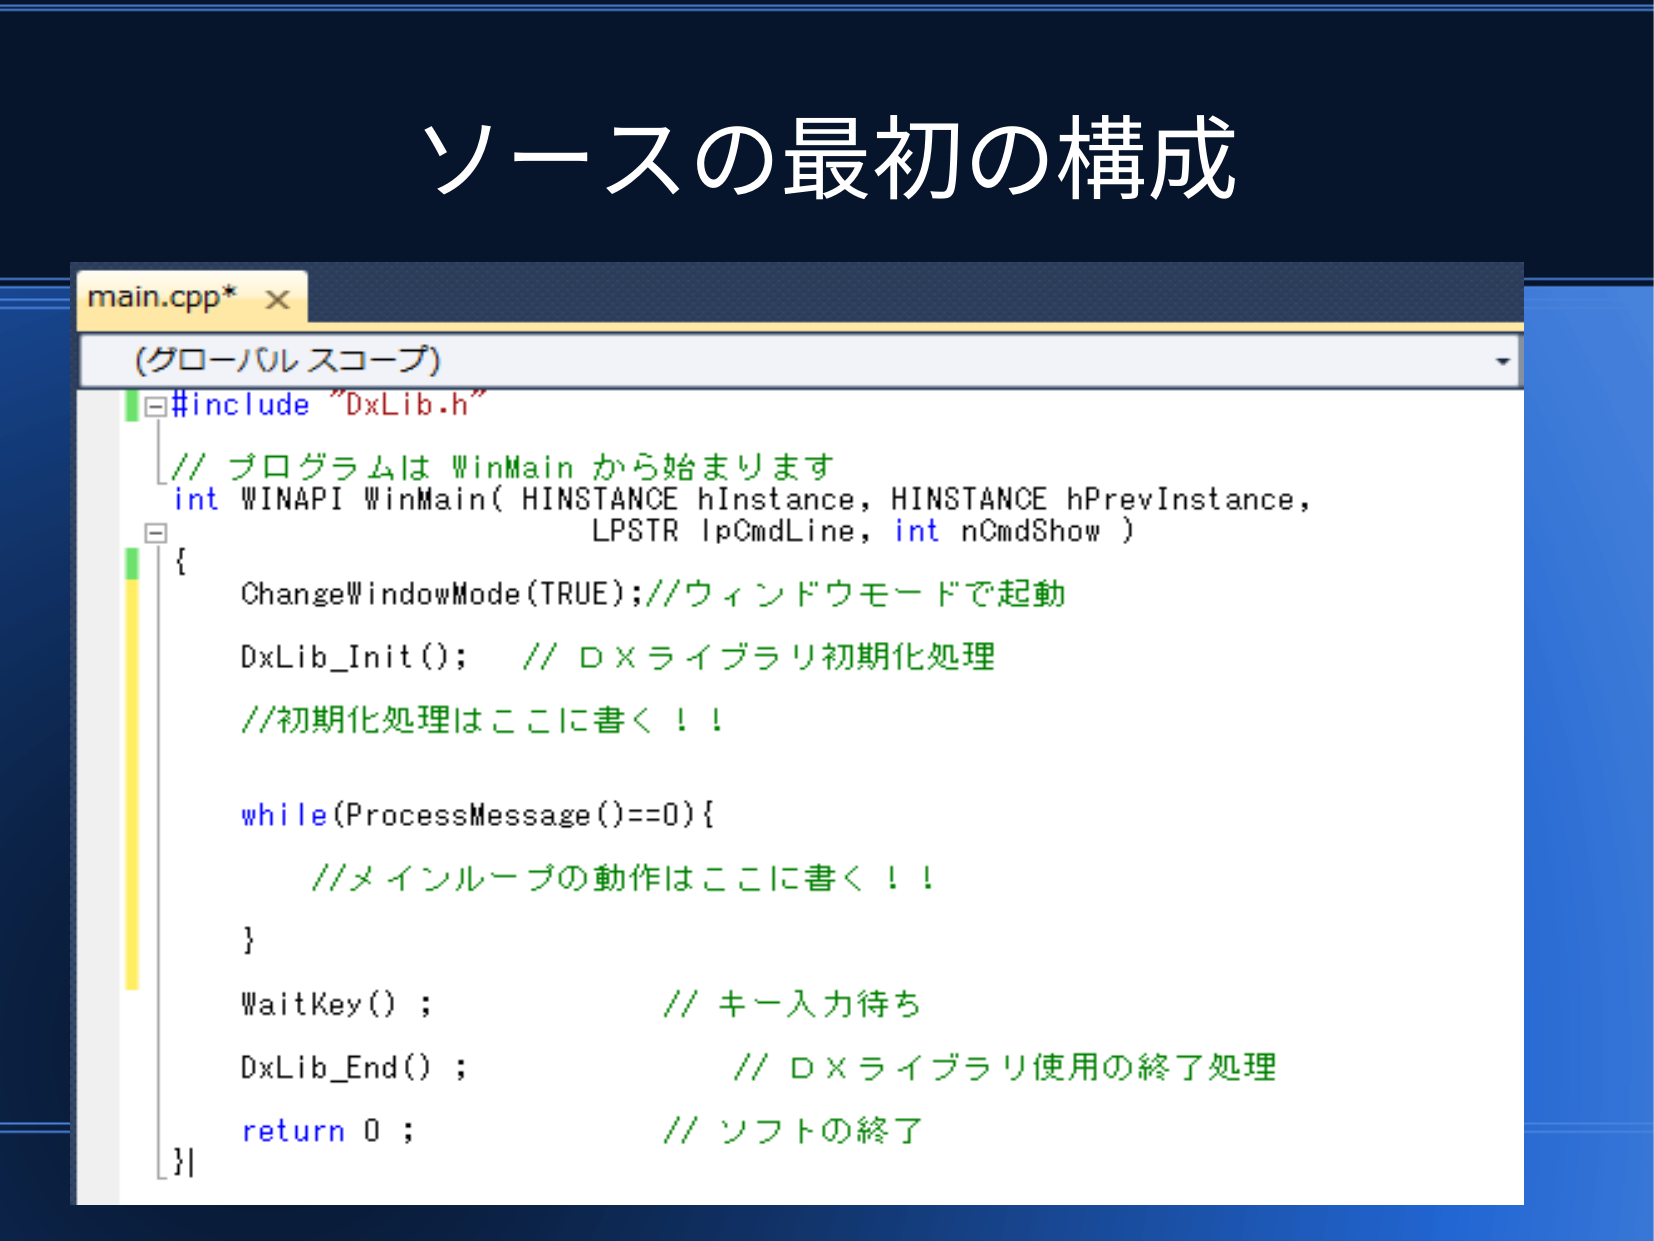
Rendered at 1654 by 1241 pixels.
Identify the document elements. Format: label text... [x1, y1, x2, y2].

title ソースの最初の構成 [82, 49, 1571, 257]
picture [0, 0, 1654, 1241]
